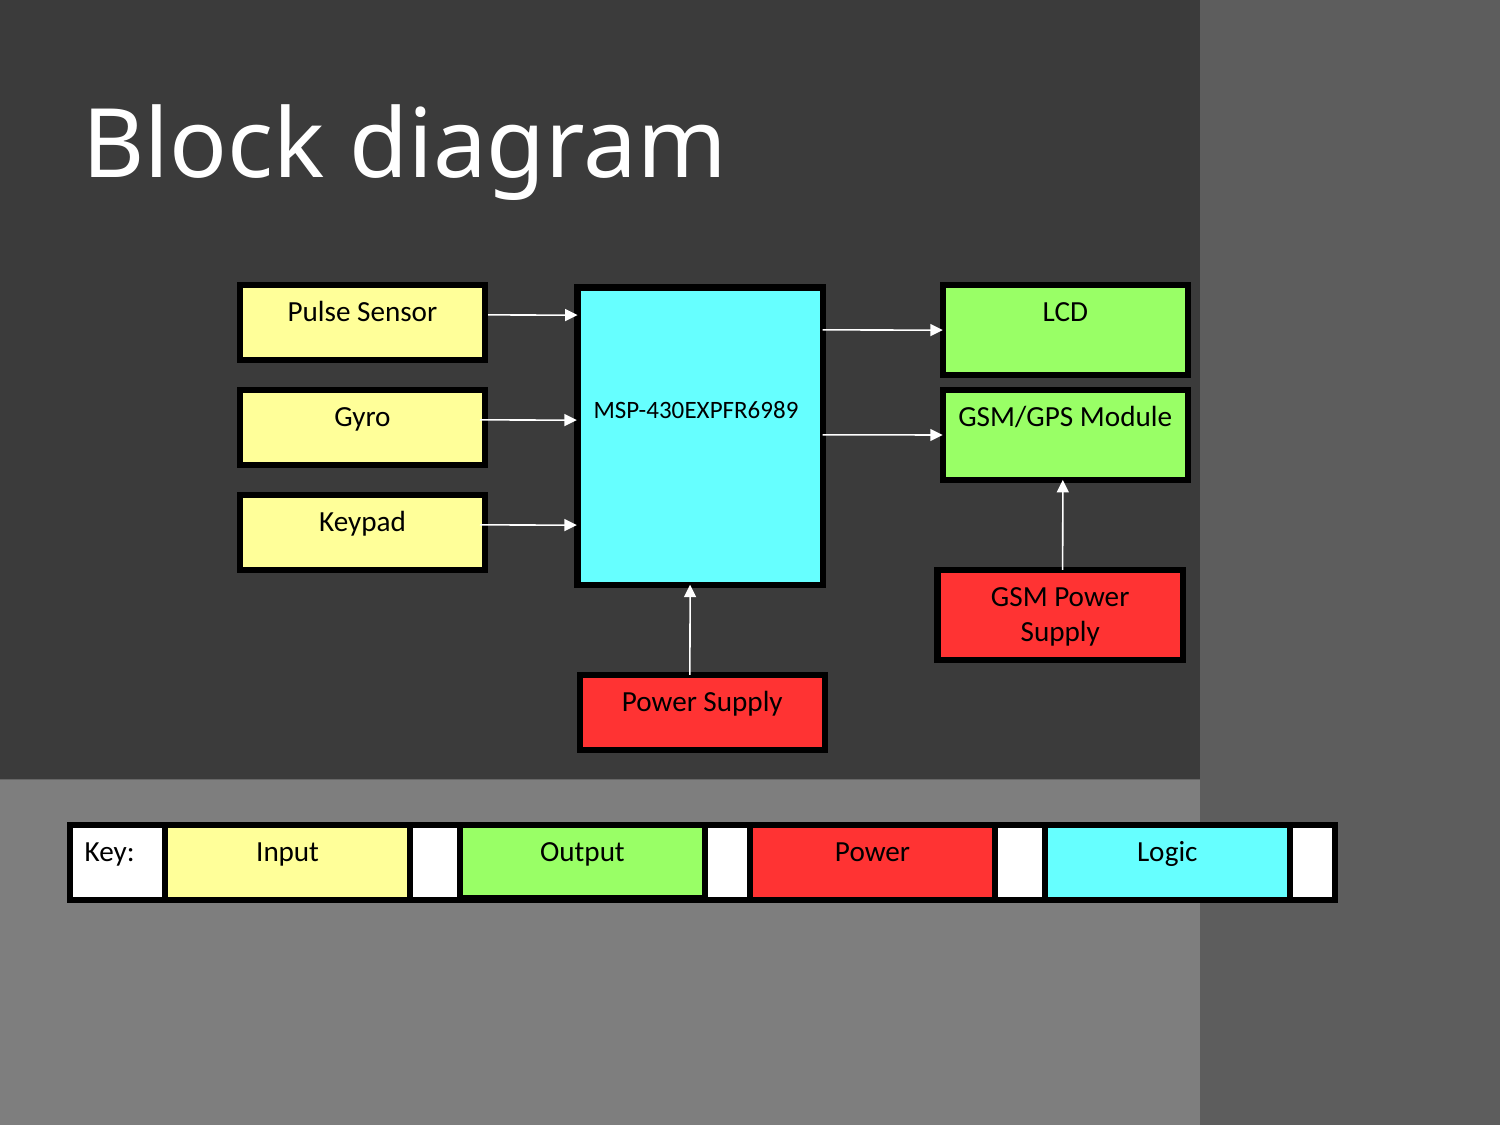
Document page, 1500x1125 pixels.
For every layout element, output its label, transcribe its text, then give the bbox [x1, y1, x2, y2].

text_box GSM Power Supply [937, 569, 1183, 660]
text_box Keypad [240, 494, 486, 570]
text_box GSM/GPS Module [942, 389, 1188, 480]
text_box Pulse Sensor [240, 284, 486, 360]
text_box Key: [411, 824, 750, 900]
text_box Gyro [240, 389, 486, 465]
text_box Logic [1044, 824, 1290, 900]
text_box Key: [996, 824, 1044, 900]
text_box Key: [1290, 824, 1335, 900]
text_box Block diagram [74, 45, 1300, 233]
text_box Output [459, 824, 705, 898]
text_box LCD [942, 284, 1188, 375]
text_box Power Supply [579, 674, 825, 750]
text_box Power [750, 824, 996, 900]
text_box Key: [69, 824, 165, 900]
text_box Input [165, 824, 411, 900]
text_box MSP-430EXPFR6989 [577, 287, 823, 585]
